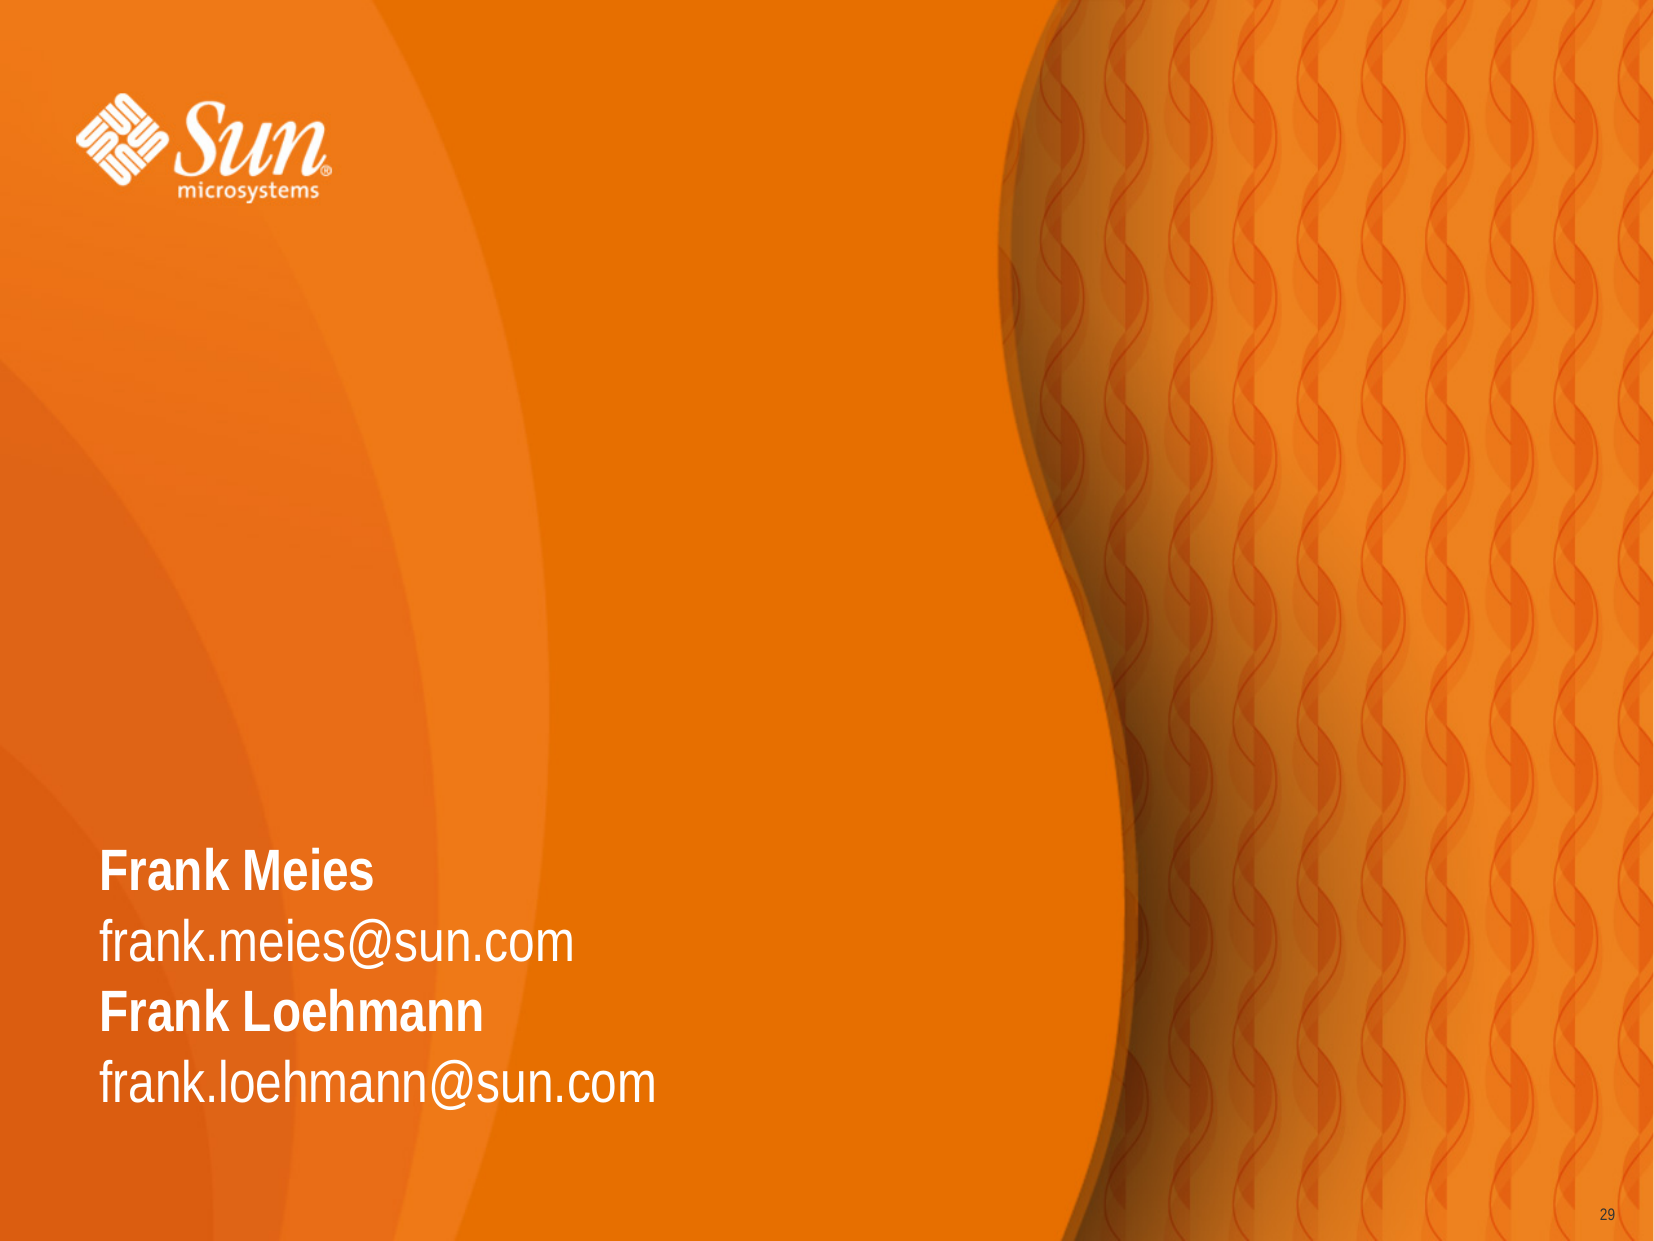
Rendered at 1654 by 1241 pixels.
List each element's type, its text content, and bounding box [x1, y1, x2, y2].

text_box <number> [1508, 1191, 1616, 1240]
picture [0, 0, 1654, 1241]
list Frank Meies frank.meies@sun.com Frank Loehmann frank.loehmann@sun.com [99, 844, 1191, 1152]
